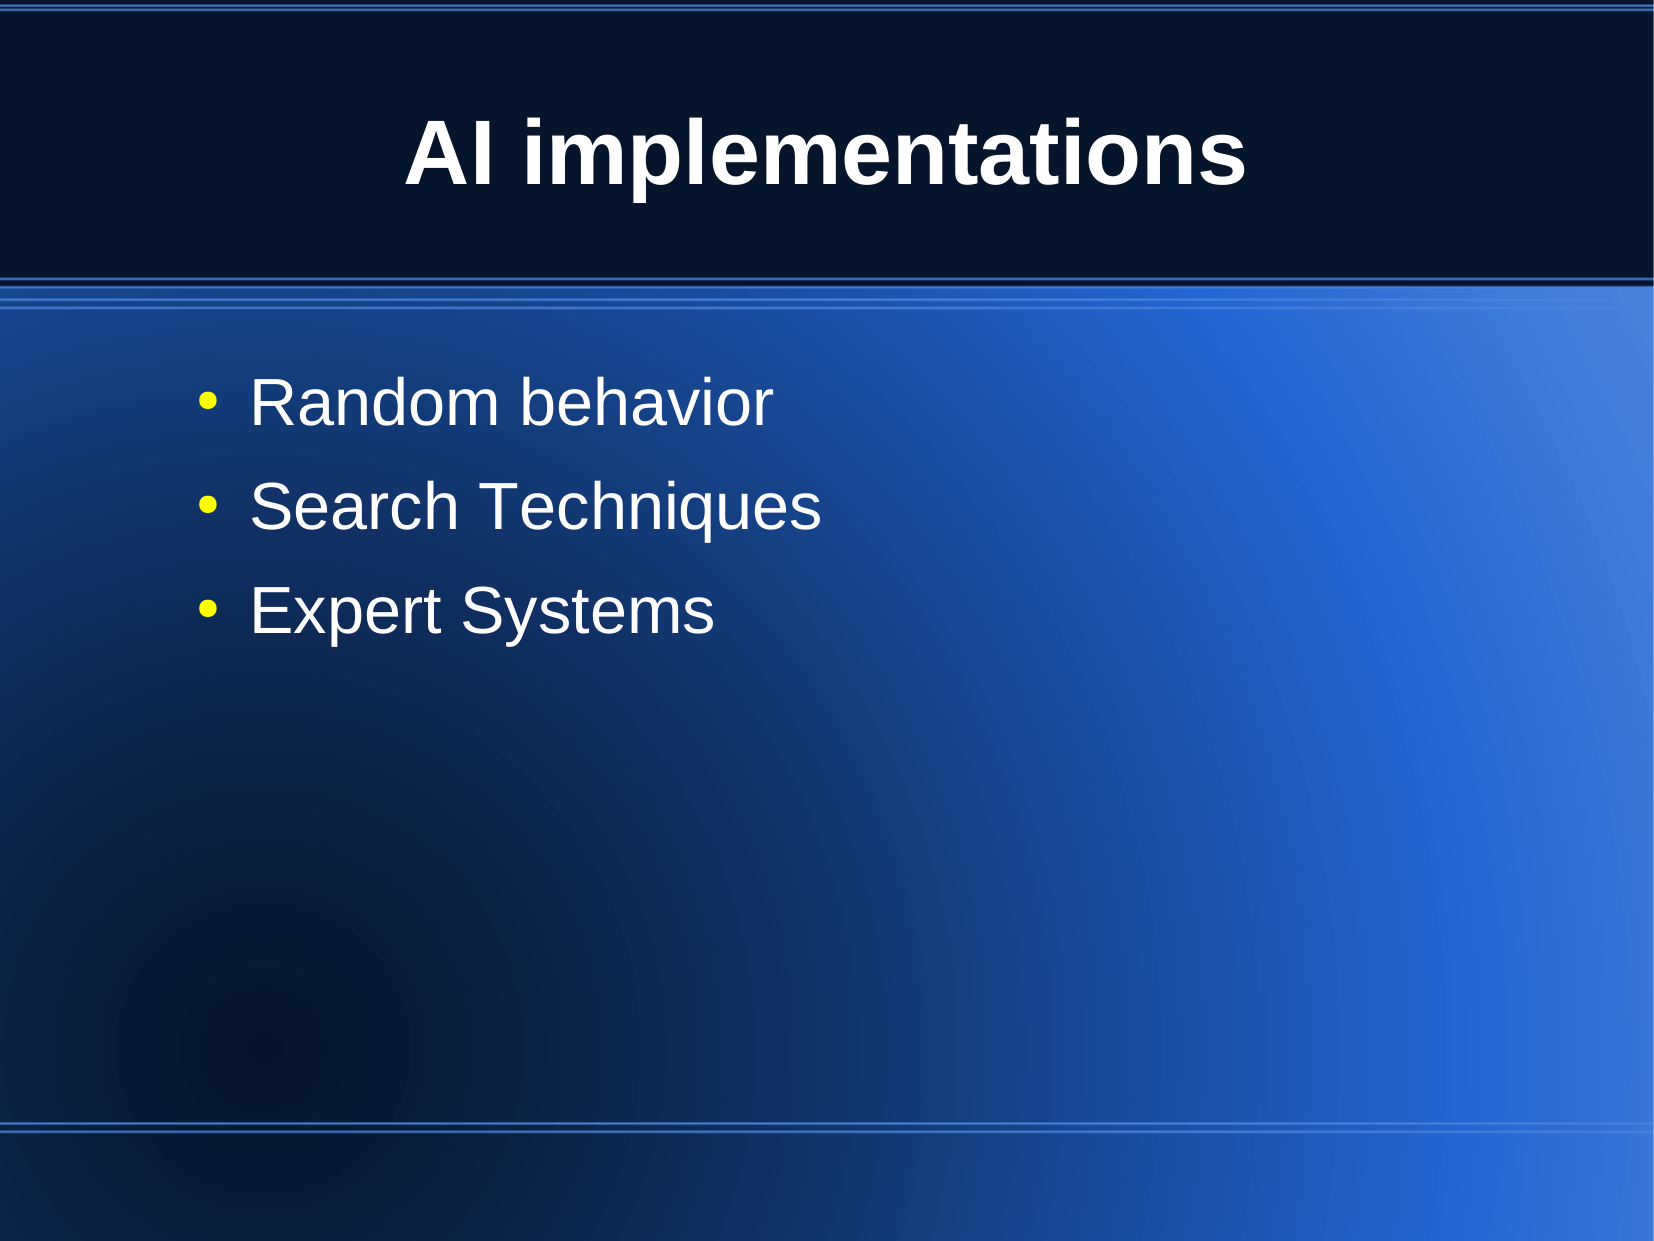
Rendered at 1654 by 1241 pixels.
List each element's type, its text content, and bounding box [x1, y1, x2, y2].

picture [0, 0, 1654, 1241]
title AI implementations [82, 49, 1571, 257]
list Random behavior Search Techniques Expert Systems [178, 364, 1570, 1147]
